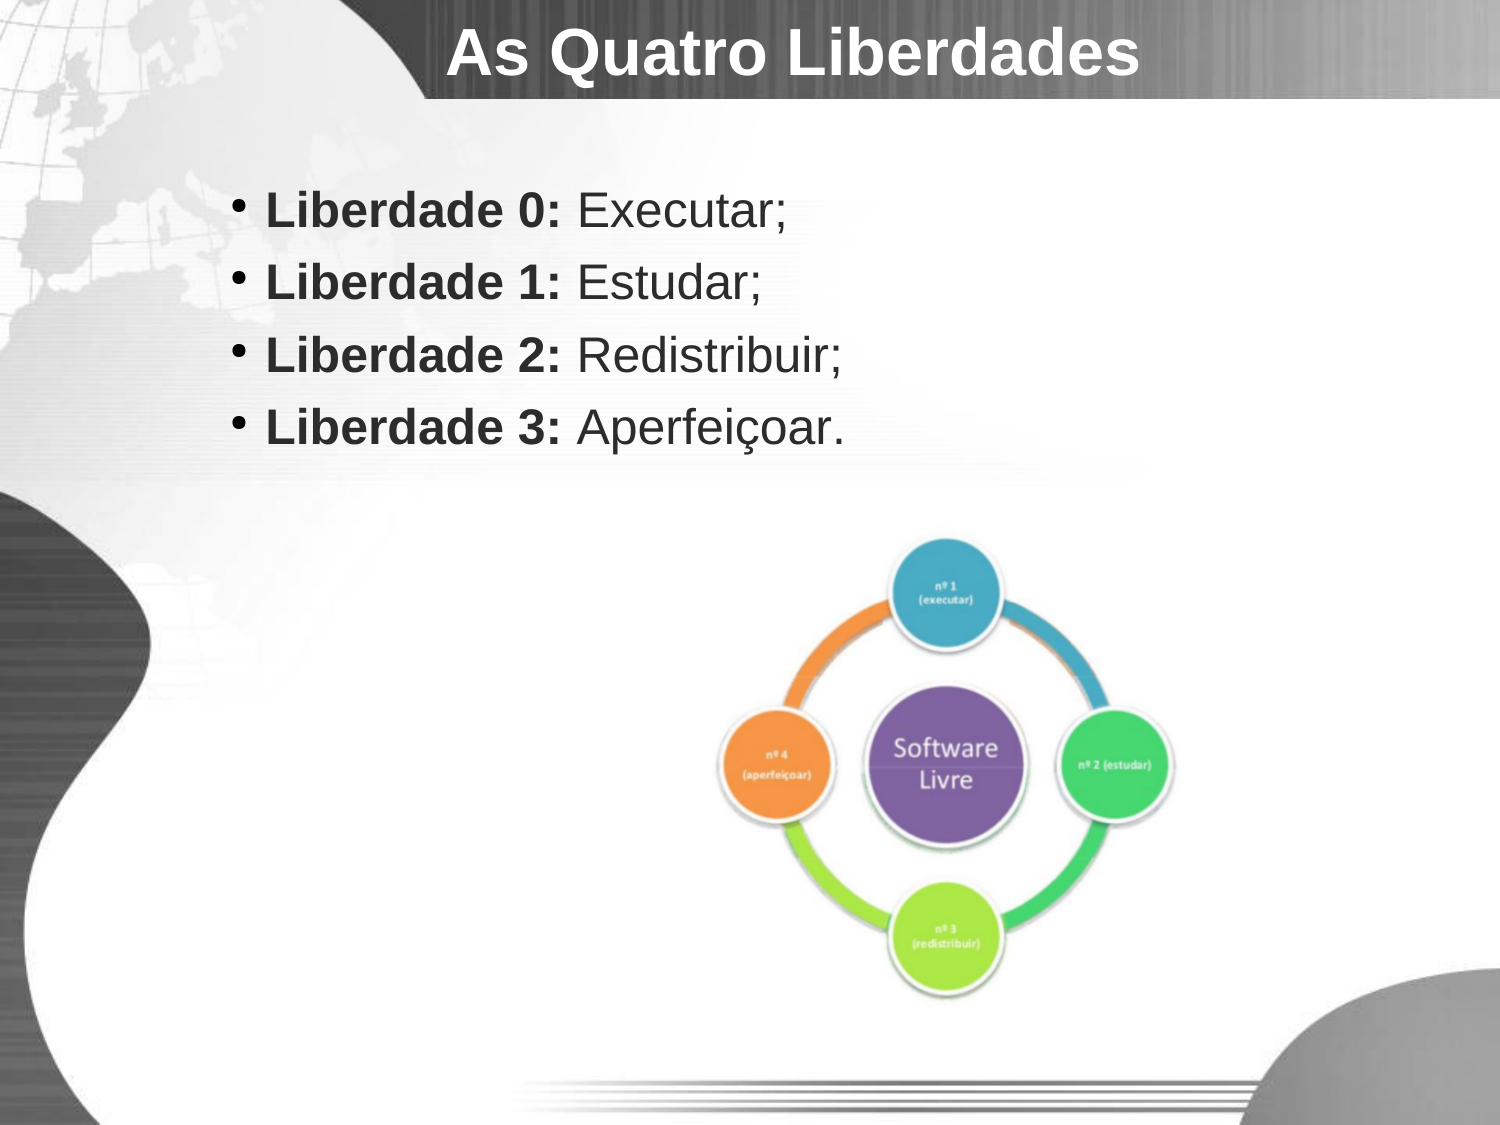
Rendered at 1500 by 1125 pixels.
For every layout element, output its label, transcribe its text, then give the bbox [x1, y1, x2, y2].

title As Quatro Liberdades [430, 0, 1489, 105]
list Liberdade 0: Executar; Liberdade 1: Estudar; Liberdade 2: Redistribuir; Liberdade 3: Aperfeiçoar. [159, 169, 1468, 550]
picture [0, 0, 1500, 1125]
